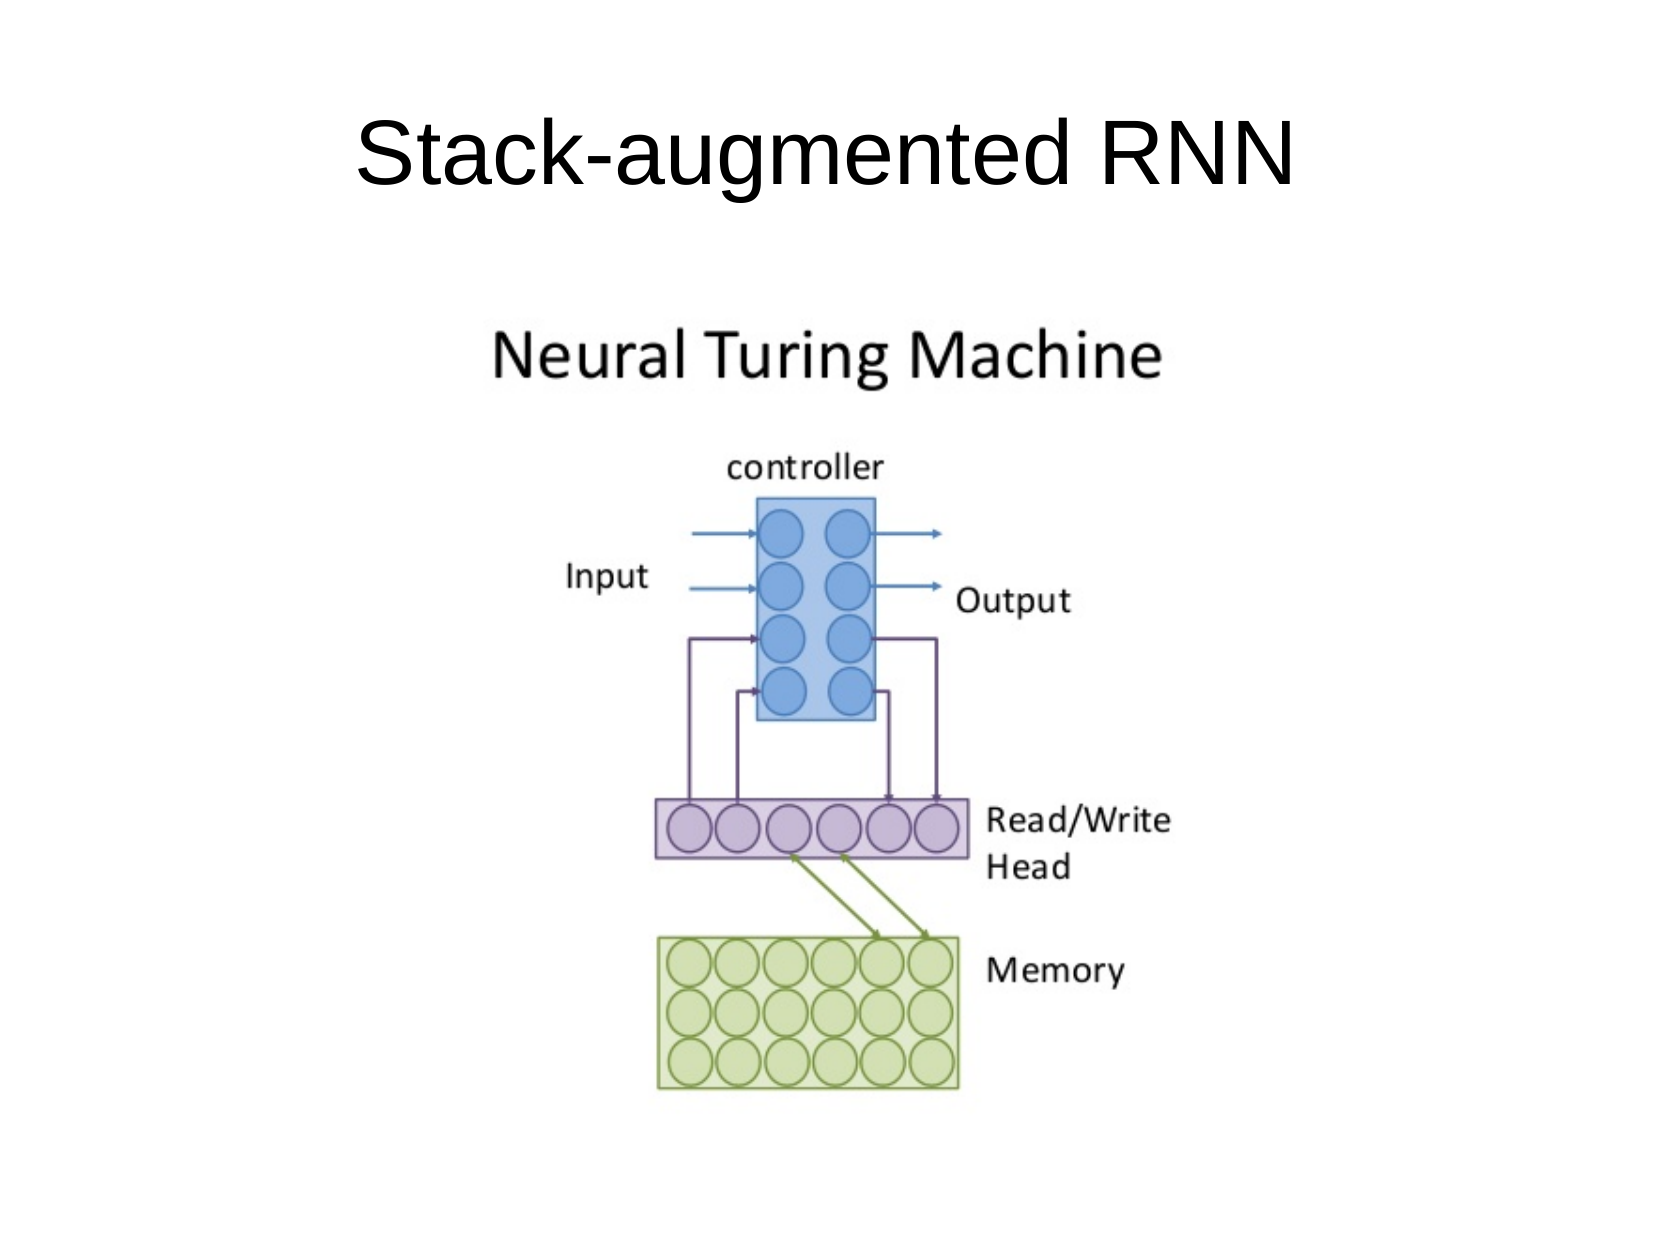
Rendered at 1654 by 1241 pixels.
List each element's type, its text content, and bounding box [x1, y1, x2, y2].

title Stack-augmented RNN [82, 49, 1571, 257]
picture [229, 243, 1427, 1142]
